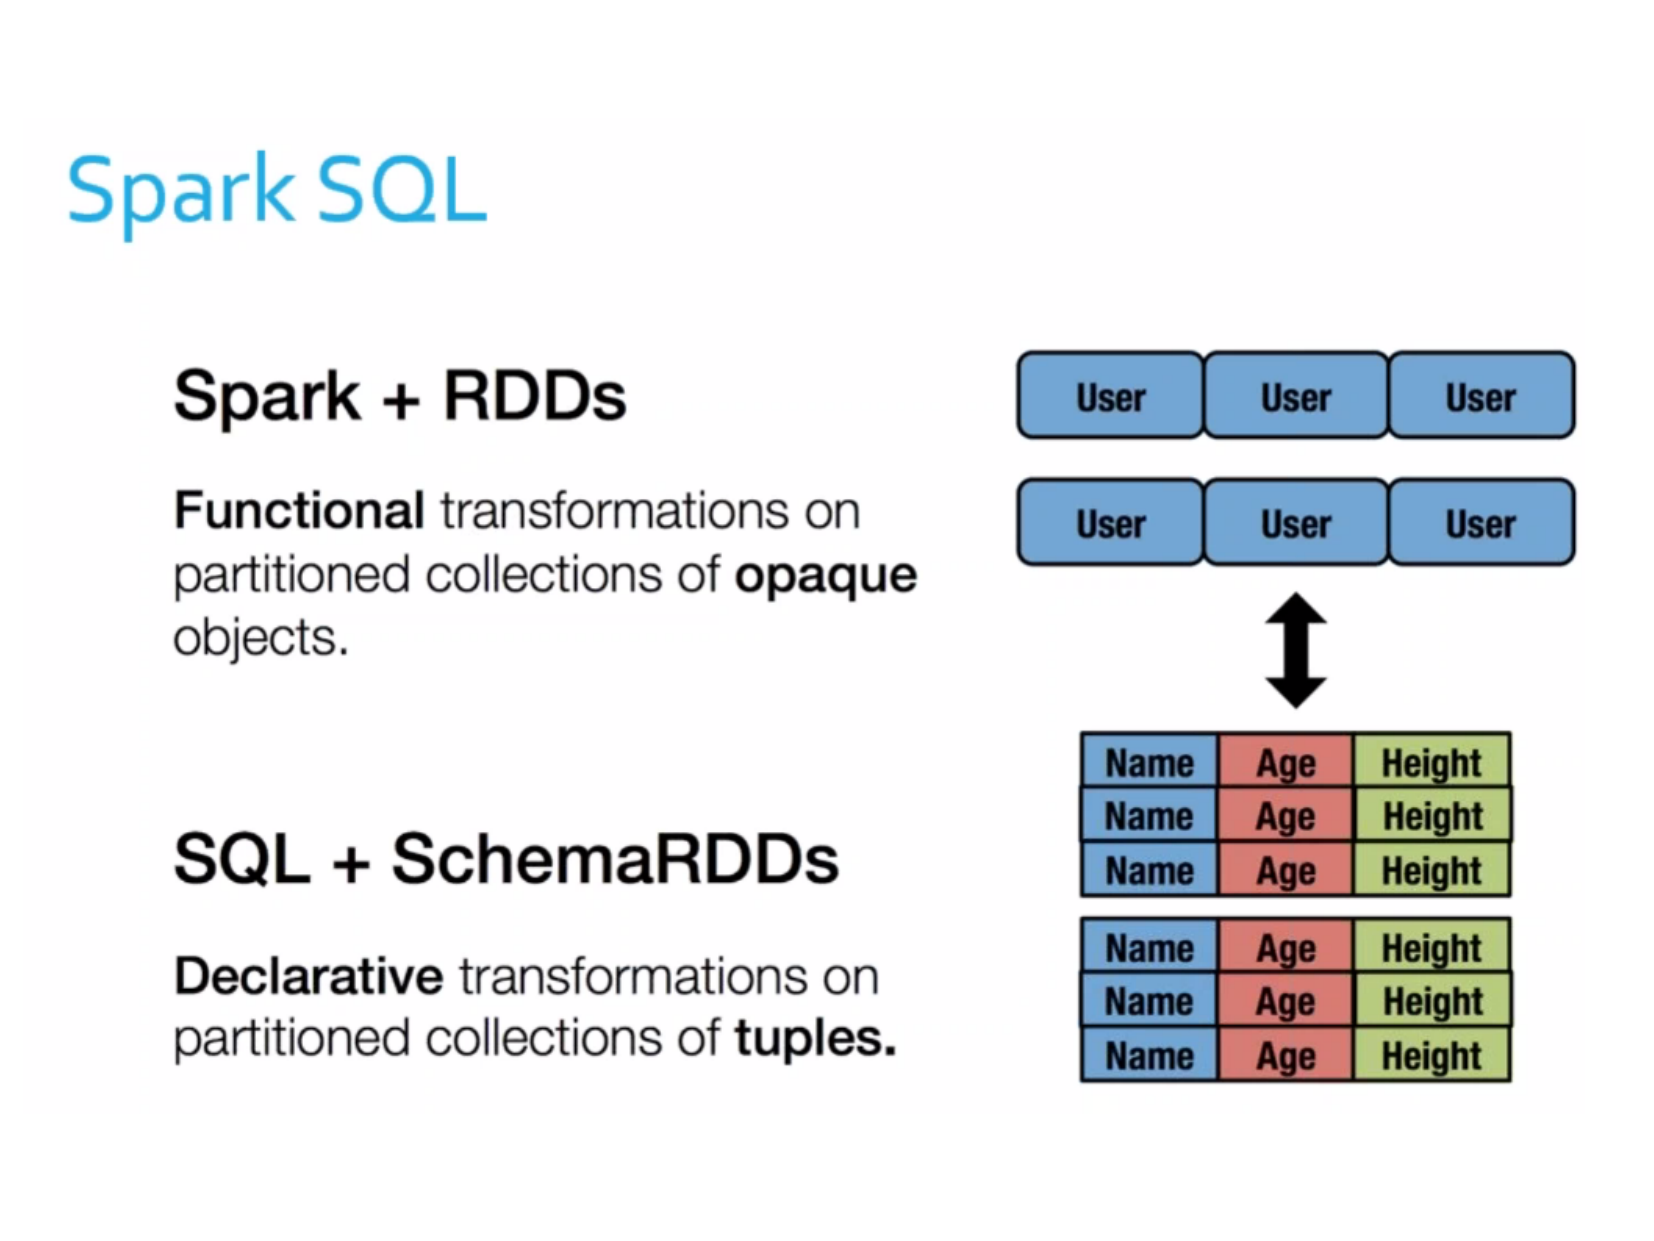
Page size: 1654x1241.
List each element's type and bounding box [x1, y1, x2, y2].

picture [23, 118, 1585, 1114]
